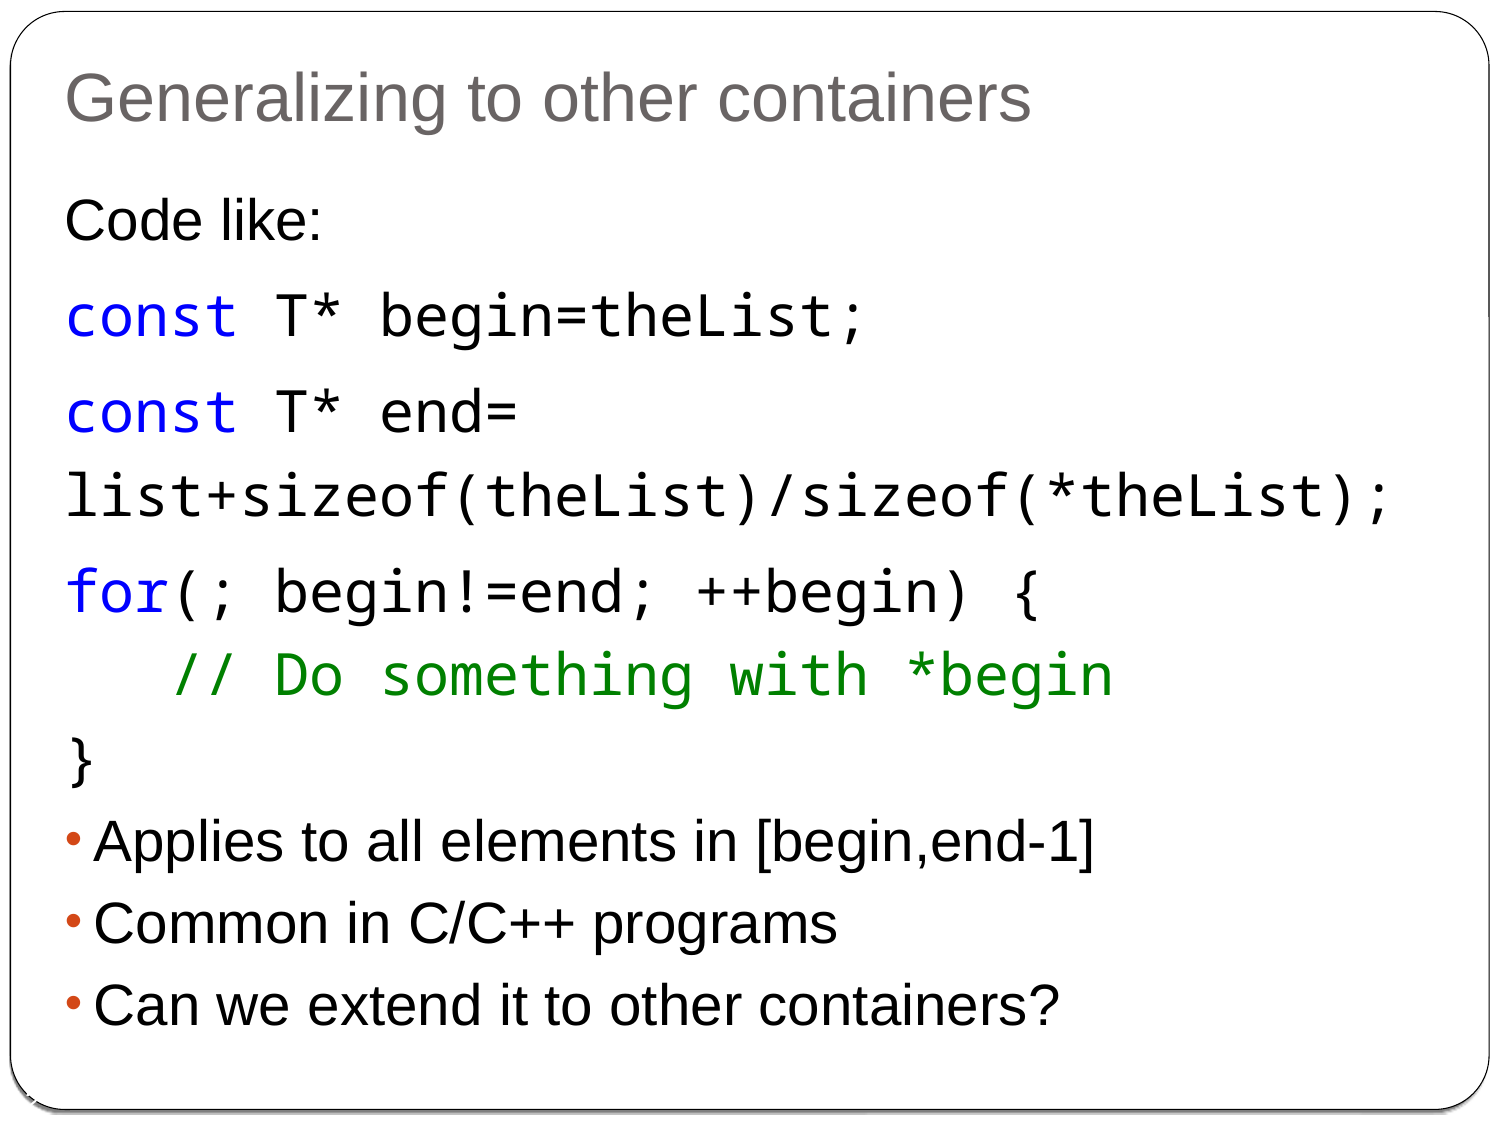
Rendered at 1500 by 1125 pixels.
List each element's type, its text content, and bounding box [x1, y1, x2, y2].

slide_number <number> [0, 1074, 50, 1125]
list Code like: const T* begin=theList; const T* end= list+sizeof(theList)/sizeof(*theList); for(; begin!=end; ++begin) { // Do something with *begin } Applies to all elements in [begin,end-1] Common in C/C++ programs Can we extend it to other containers? [50, 174, 1488, 1113]
title Generalizing to other containers [50, 45, 1450, 150]
